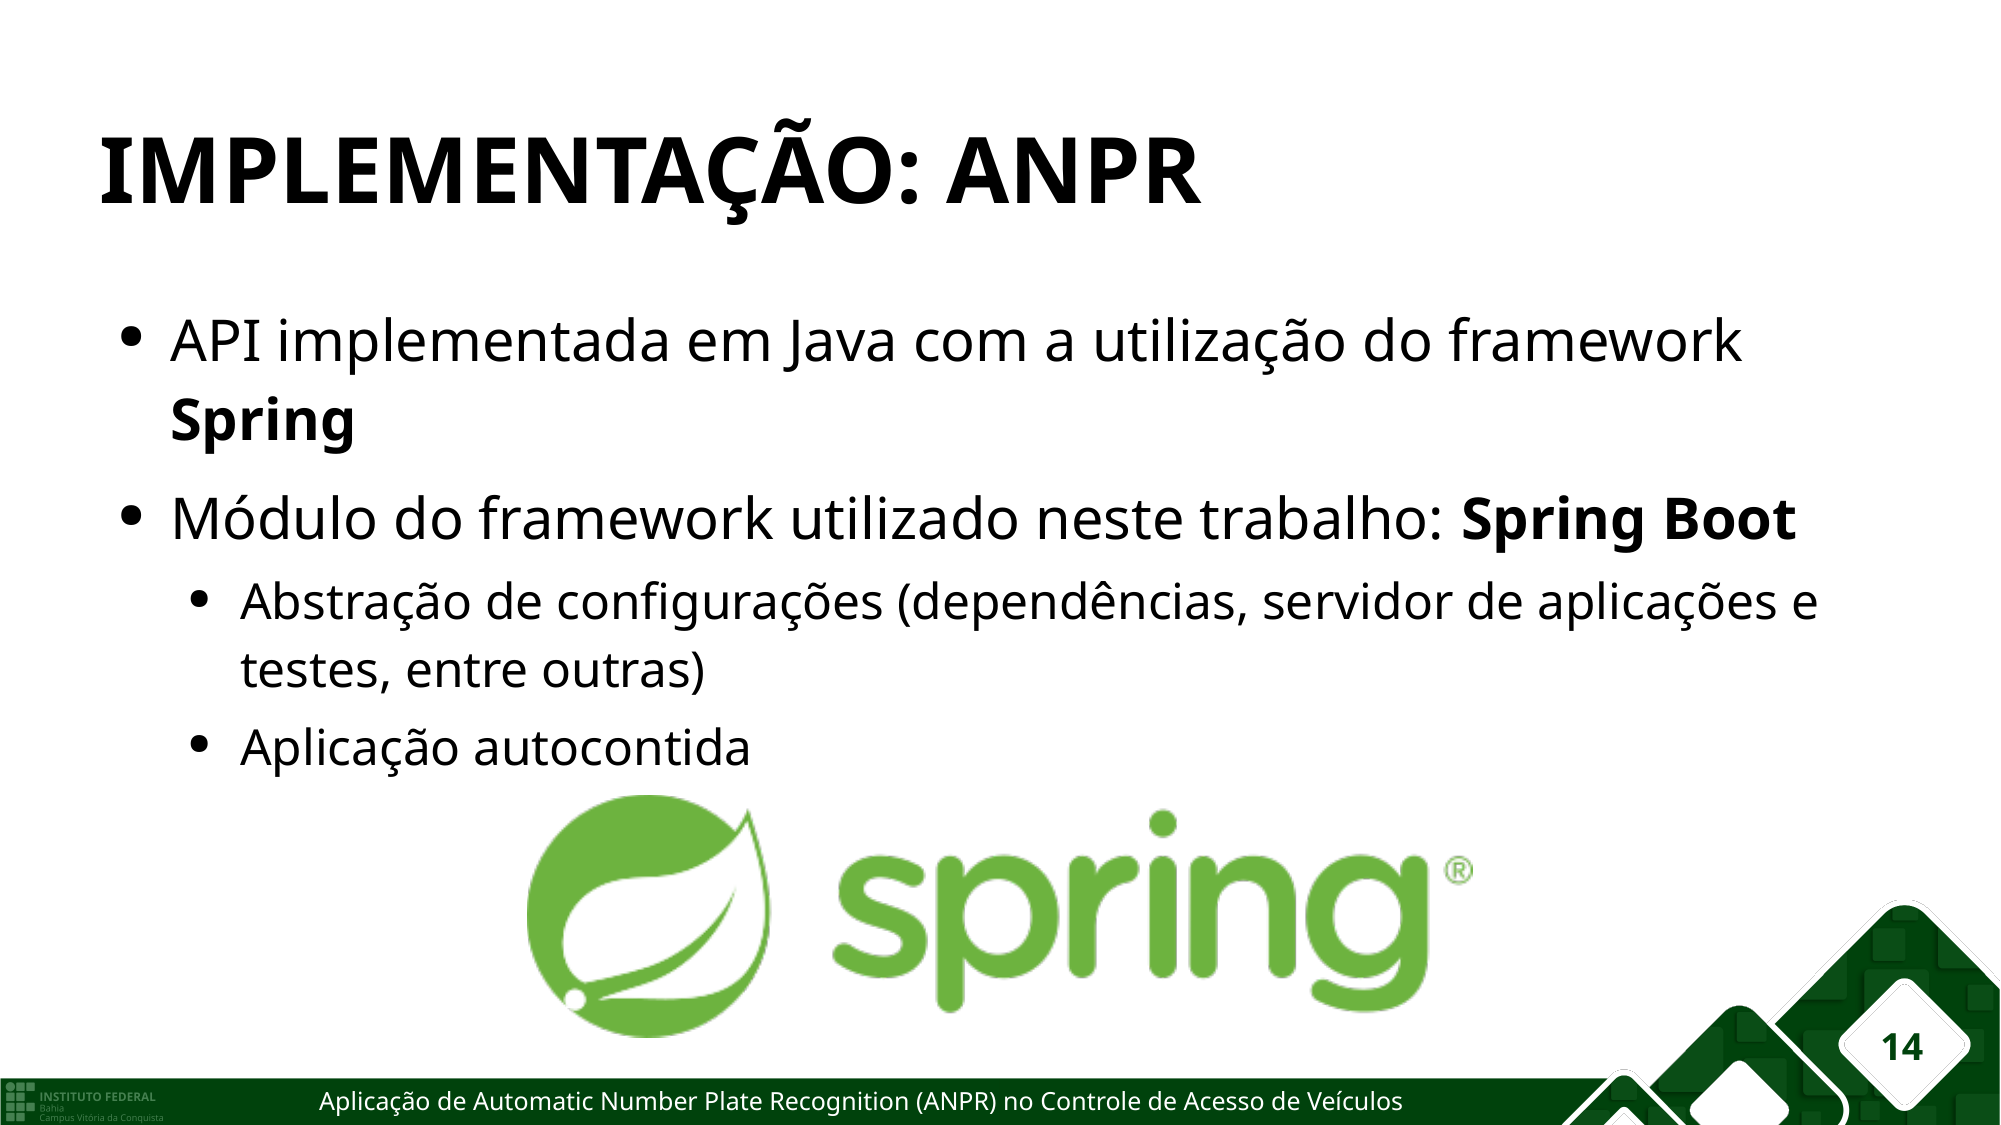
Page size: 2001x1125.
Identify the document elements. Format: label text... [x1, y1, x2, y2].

picture [0, 795, 2000, 1125]
title IMPLEMENTAÇÃO: ANPR [99, 59, 1900, 277]
list API implementada em Java com a utilização do framework Spring Módulo do framework utilizado neste trabalho: Spring Boot Abstração de configurações (dependências, servidor de aplicações e testes, entre outras) Aplicação autocontida [99, 299, 1900, 784]
